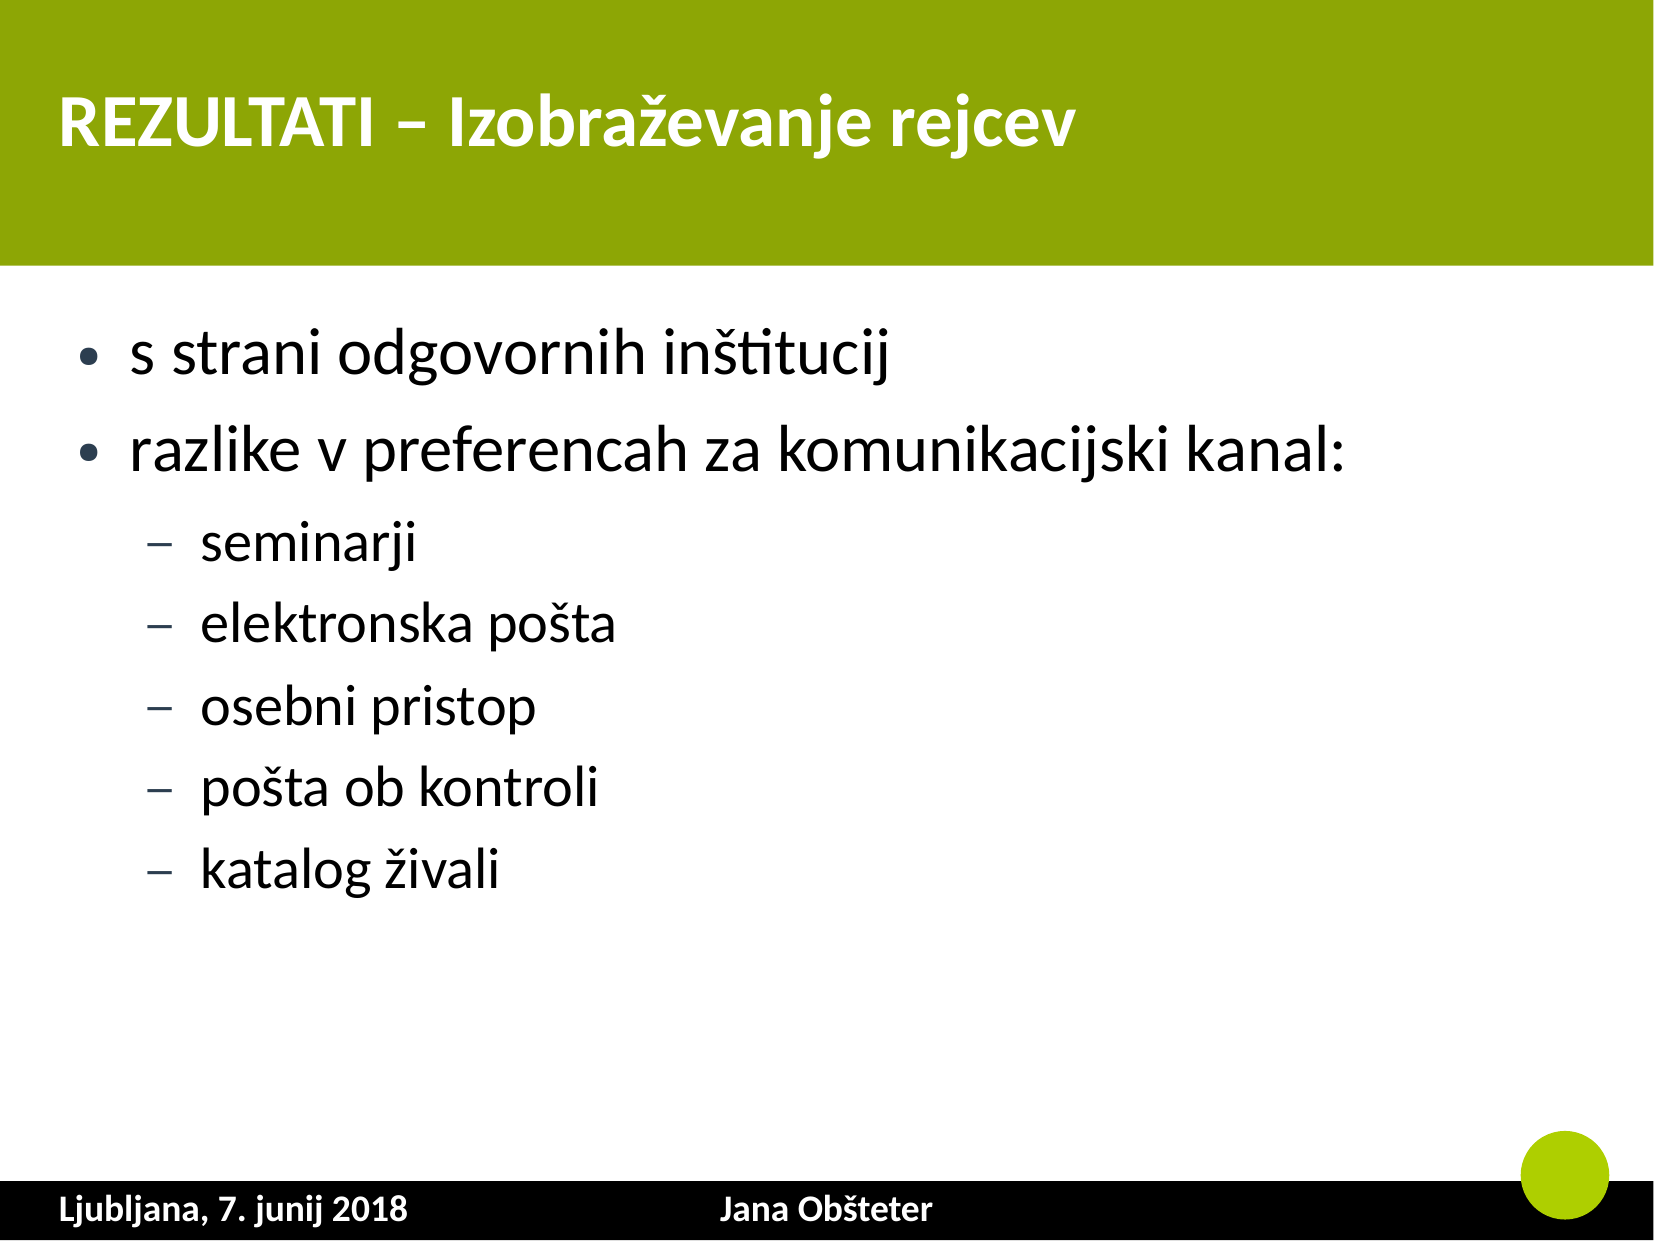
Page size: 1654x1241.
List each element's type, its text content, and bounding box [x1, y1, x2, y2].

title REZULTATI – Izobraževanje rejcev [59, 49, 1595, 207]
list s strani odgovornih inštitucij razlike v preferencah za komunikacijski kanal: seminarji elektronska pošta osebni pristop pošta ob kontroli katalog živali [59, 324, 1595, 1152]
